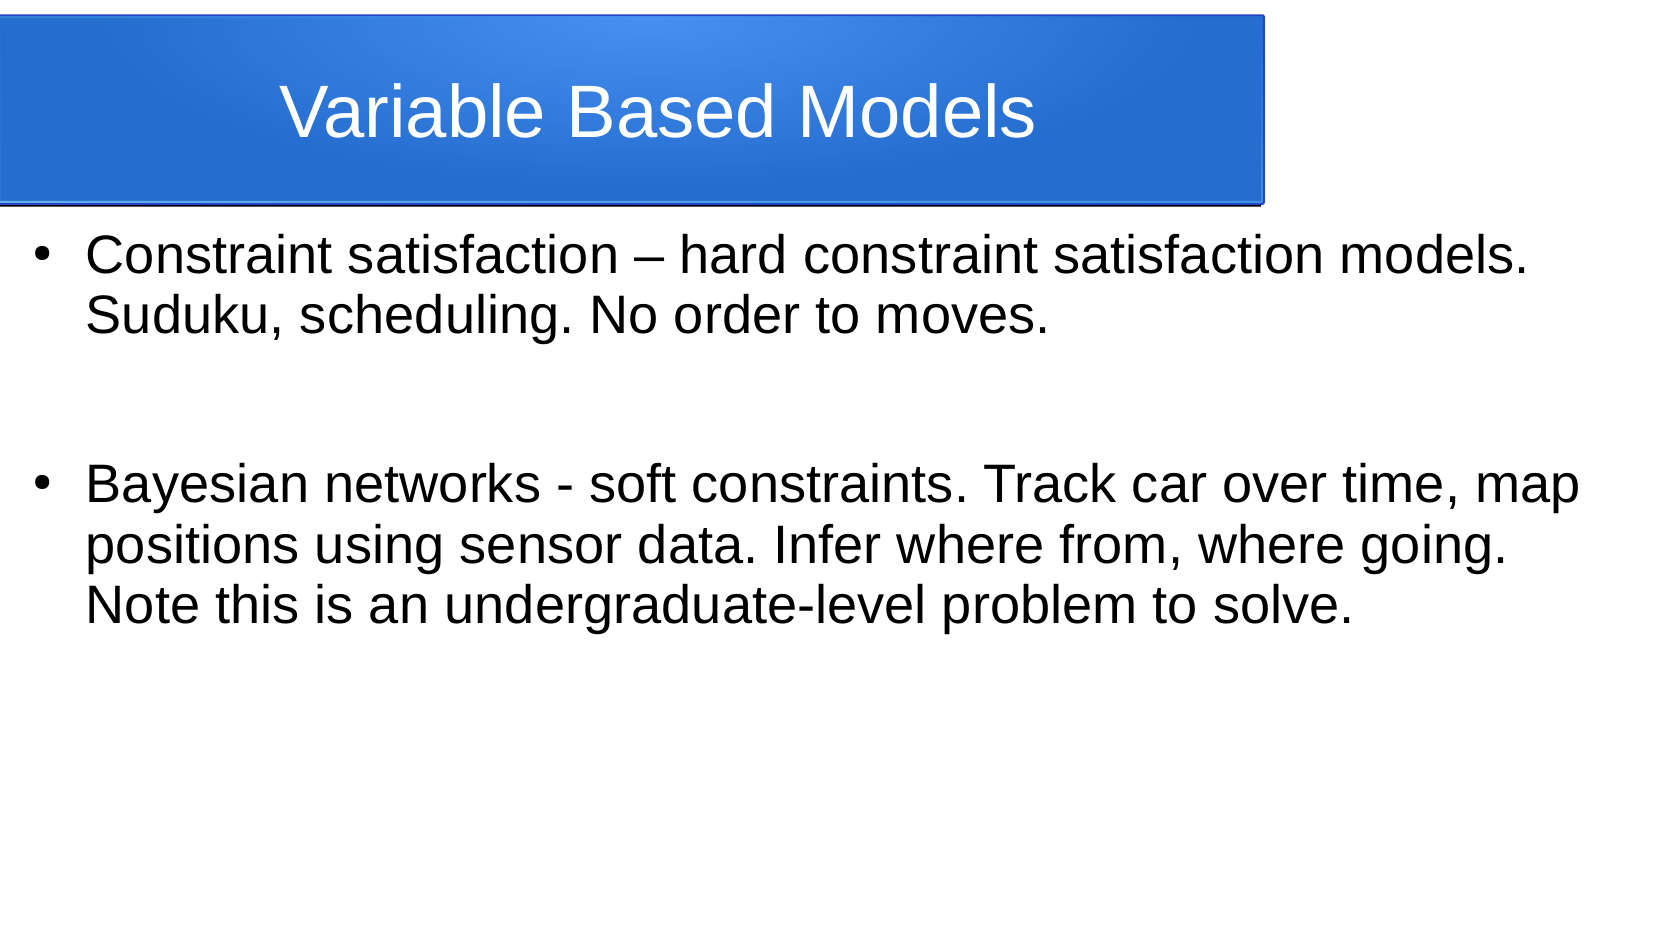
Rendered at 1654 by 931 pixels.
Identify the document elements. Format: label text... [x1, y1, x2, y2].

list Constraint satisfaction – hard constraint satisfaction models. Suduku, scheduling. No order to moves. Bayesian networks - soft constraints. Track car over time, map positions using sensor data. Infer where from, where going. Note this is an undergraduate-level problem to solve. [15, 224, 1636, 764]
title Variable Based Models [82, 35, 1235, 189]
